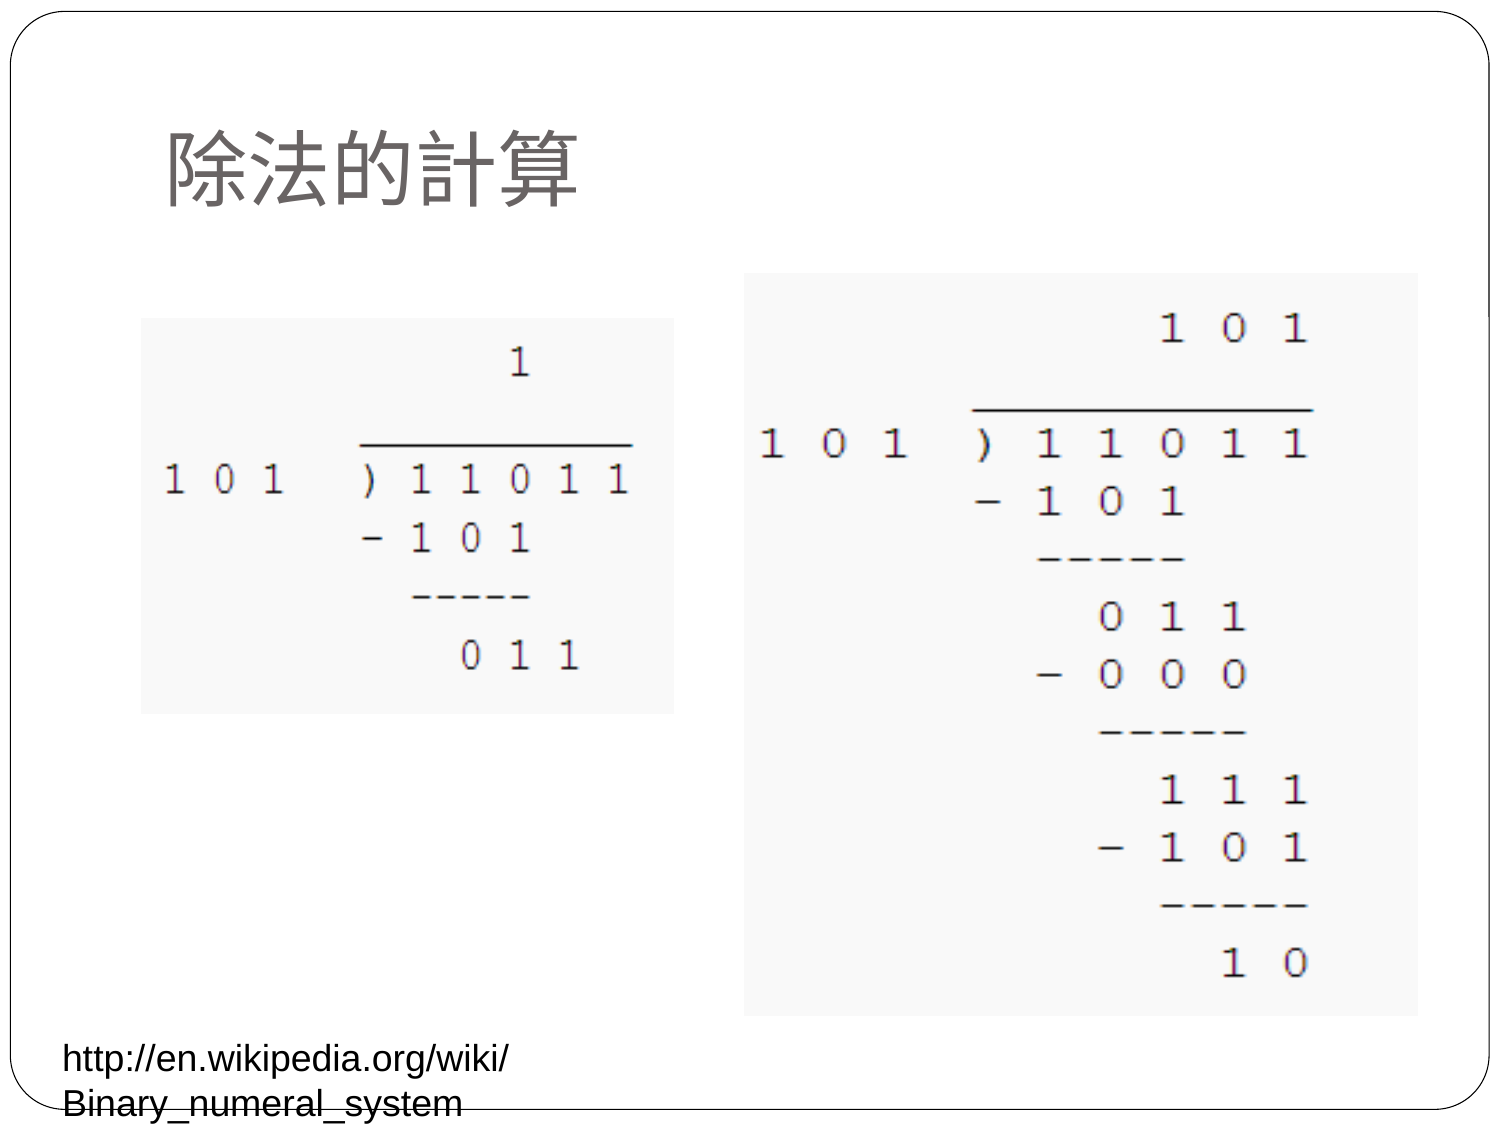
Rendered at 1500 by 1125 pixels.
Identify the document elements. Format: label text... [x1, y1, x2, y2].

picture [744, 273, 1418, 1016]
title 除法的計算 [150, 9, 1426, 233]
picture [141, 318, 674, 714]
text_box http://en.wikipedia.org/wiki/Binary_numeral_system [47, 1026, 923, 1087]
